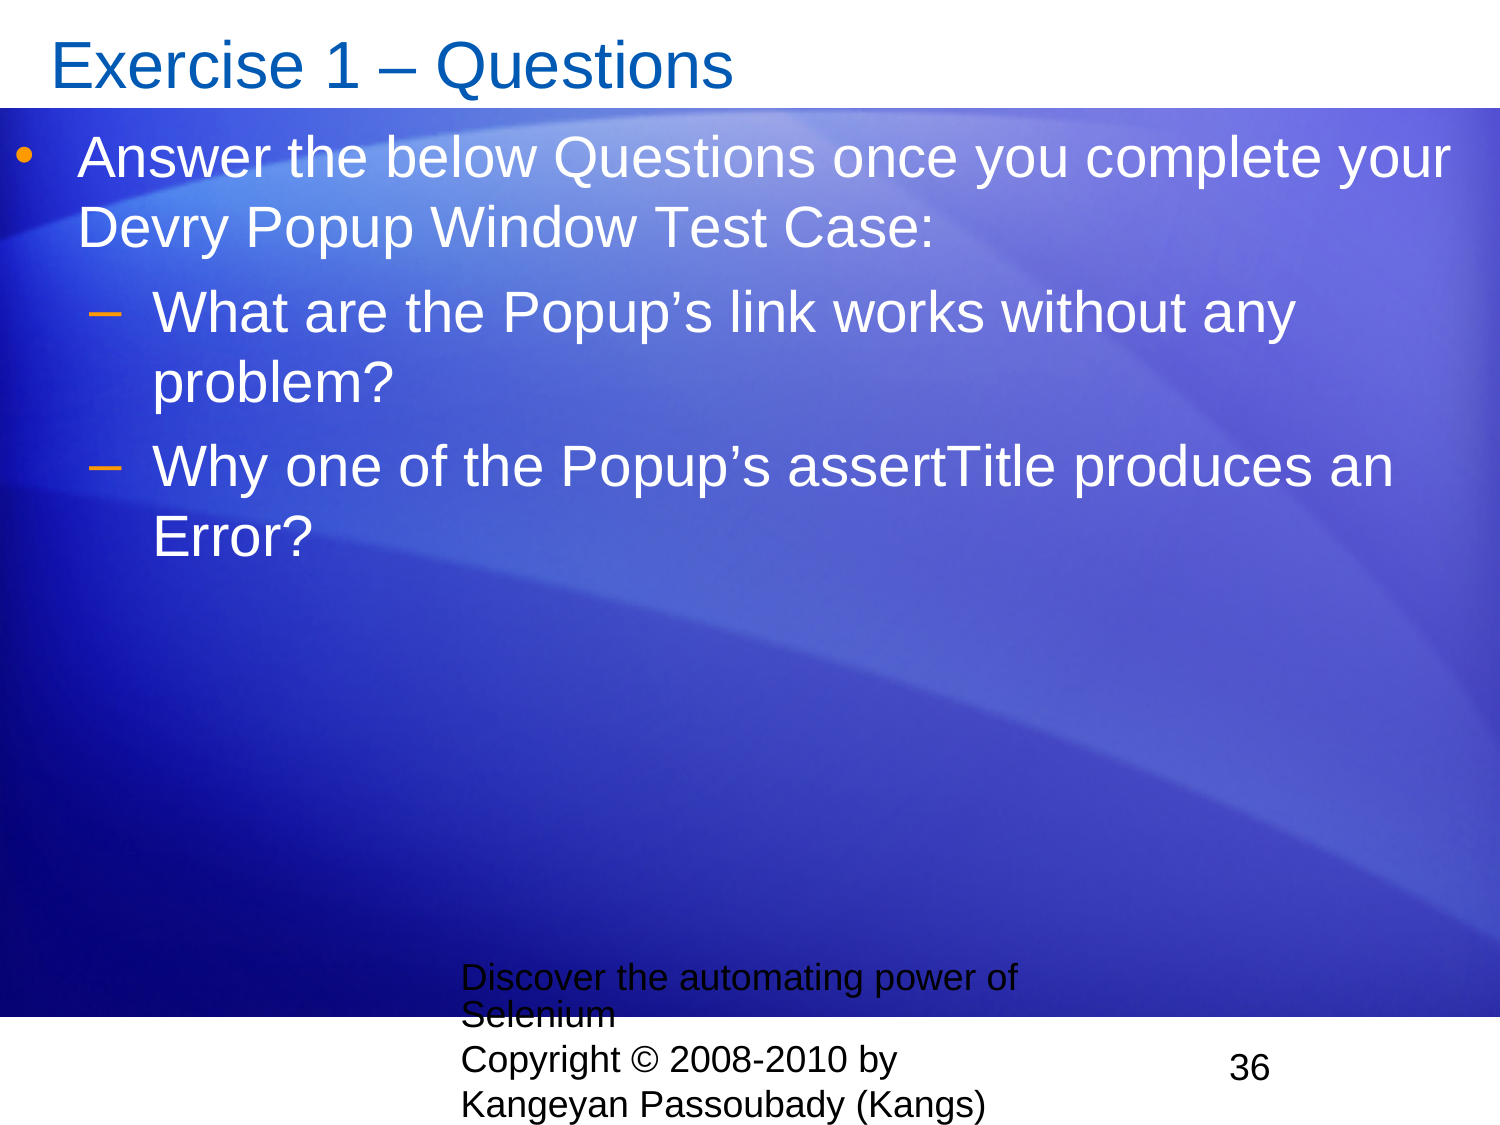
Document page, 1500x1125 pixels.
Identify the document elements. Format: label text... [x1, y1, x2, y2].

title Exercise 1 – Questions [35, 11, 1386, 111]
list Answer the below Questions once you complete your Devry Popup Window Test Case: What are the Popup’s link works without any problem? Why one of the Popup’s assertTitle produces an Error? [0, 111, 1500, 1026]
